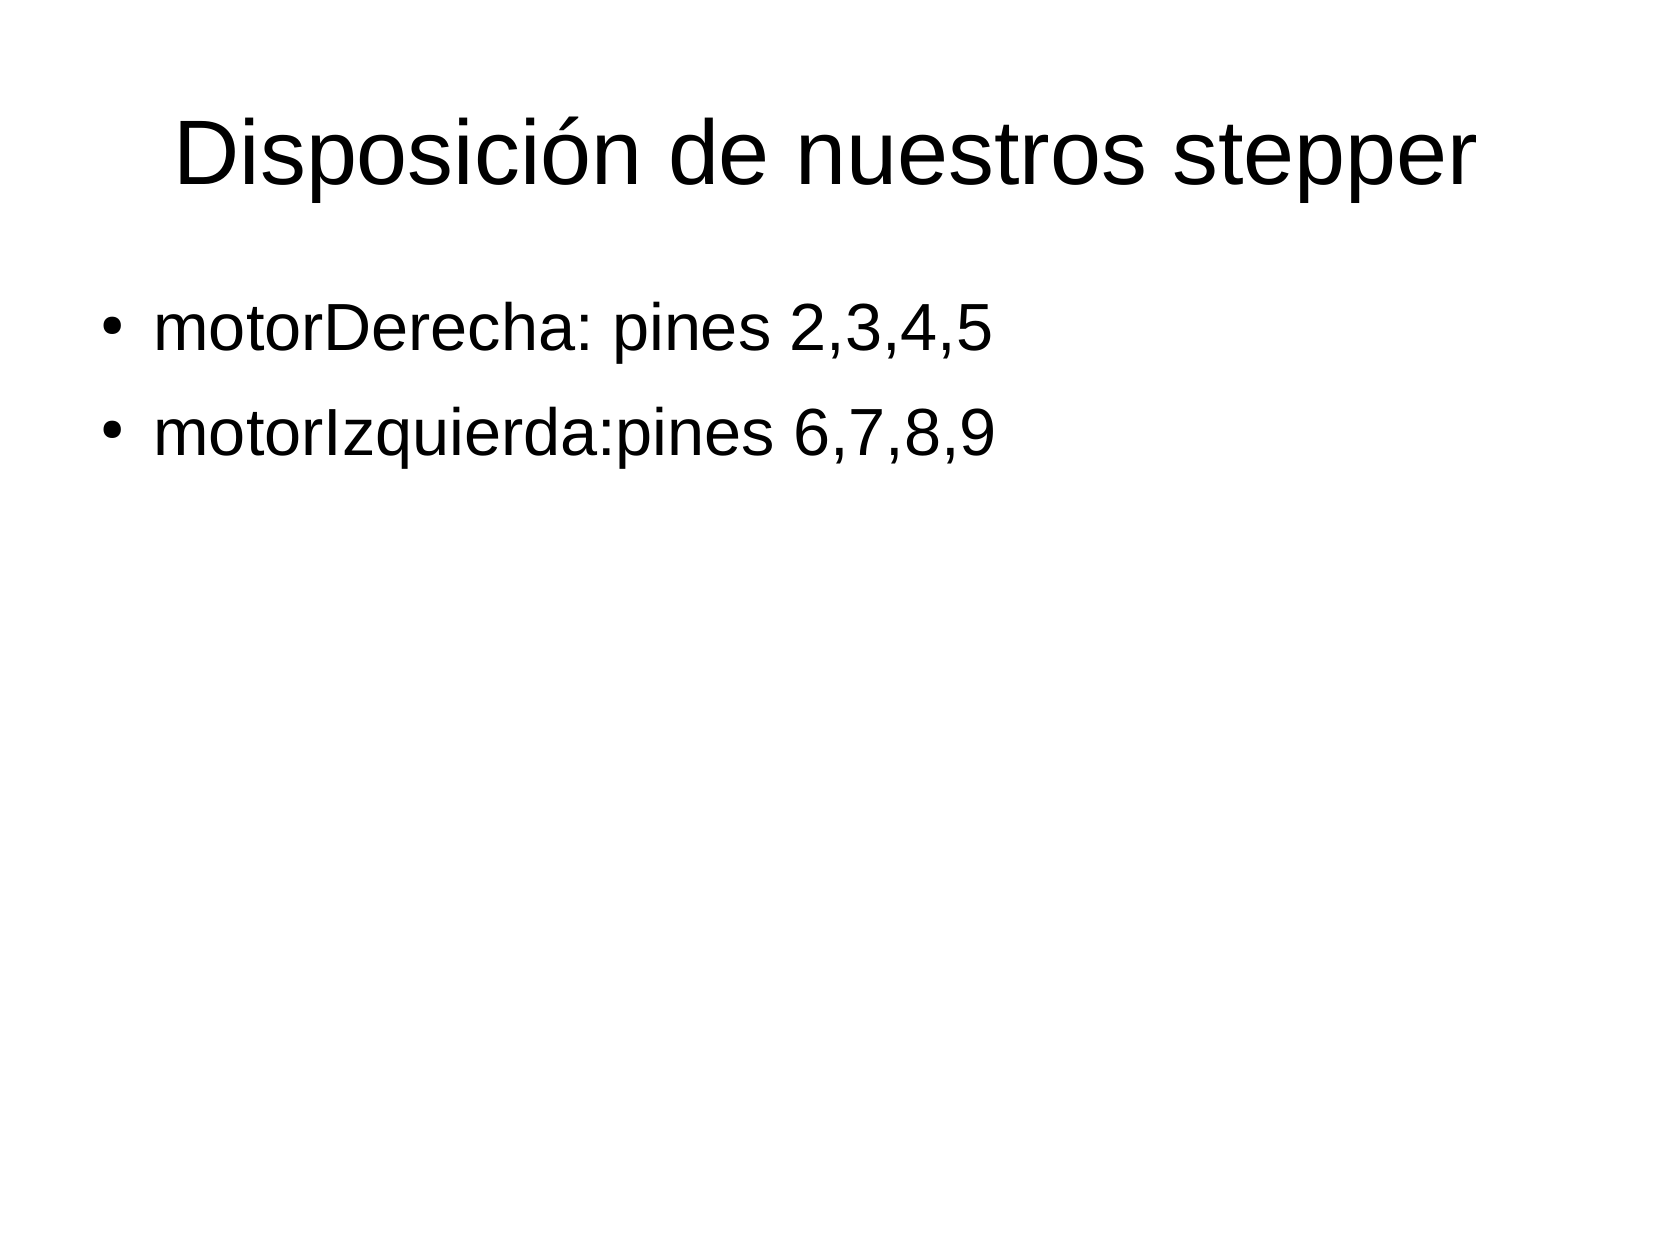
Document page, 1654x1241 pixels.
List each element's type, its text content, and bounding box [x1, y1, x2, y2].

list motorDerecha: pines 2,3,4,5 motorIzquierda:pines 6,7,8,9 [82, 290, 1571, 1010]
title Disposición de nuestros stepper [82, 49, 1571, 257]
